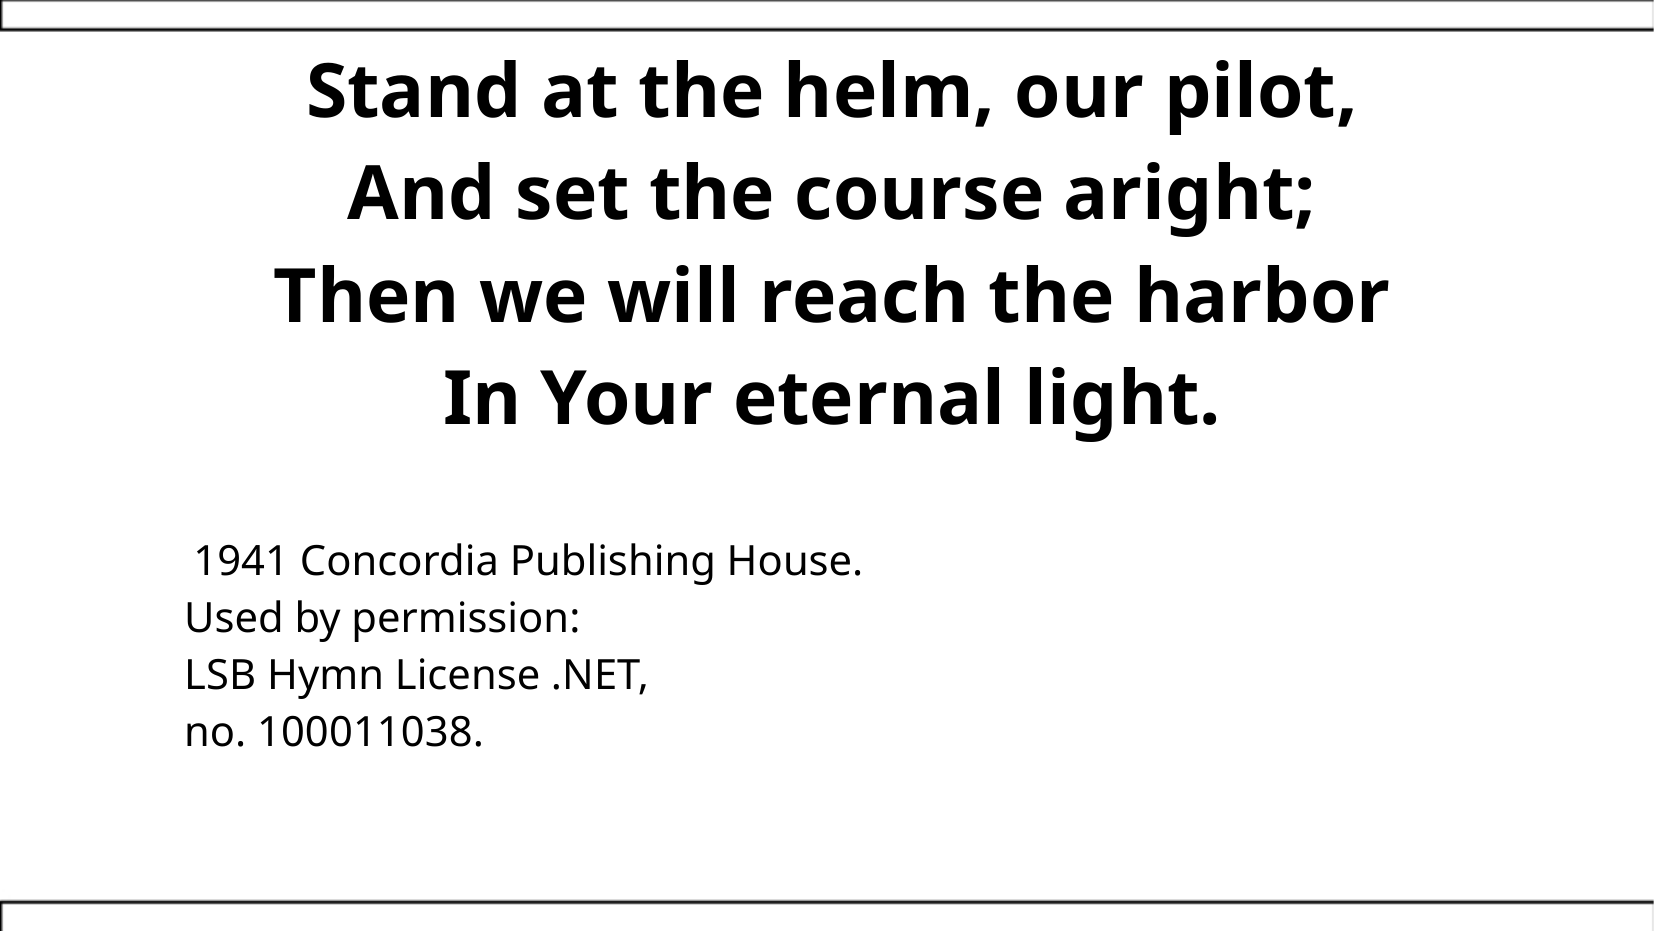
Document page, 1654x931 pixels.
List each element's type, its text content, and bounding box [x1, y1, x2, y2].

picture [0, 0, 1654, 931]
text_box Stand at the helm, our pilot, And set the course aright; Then we will reach the harbor In Your eternal light. 1941 Concordia Publishing House. Used by permission: LSB Hymn License .NET, no. 100011038. [105, 30, 1561, 751]
